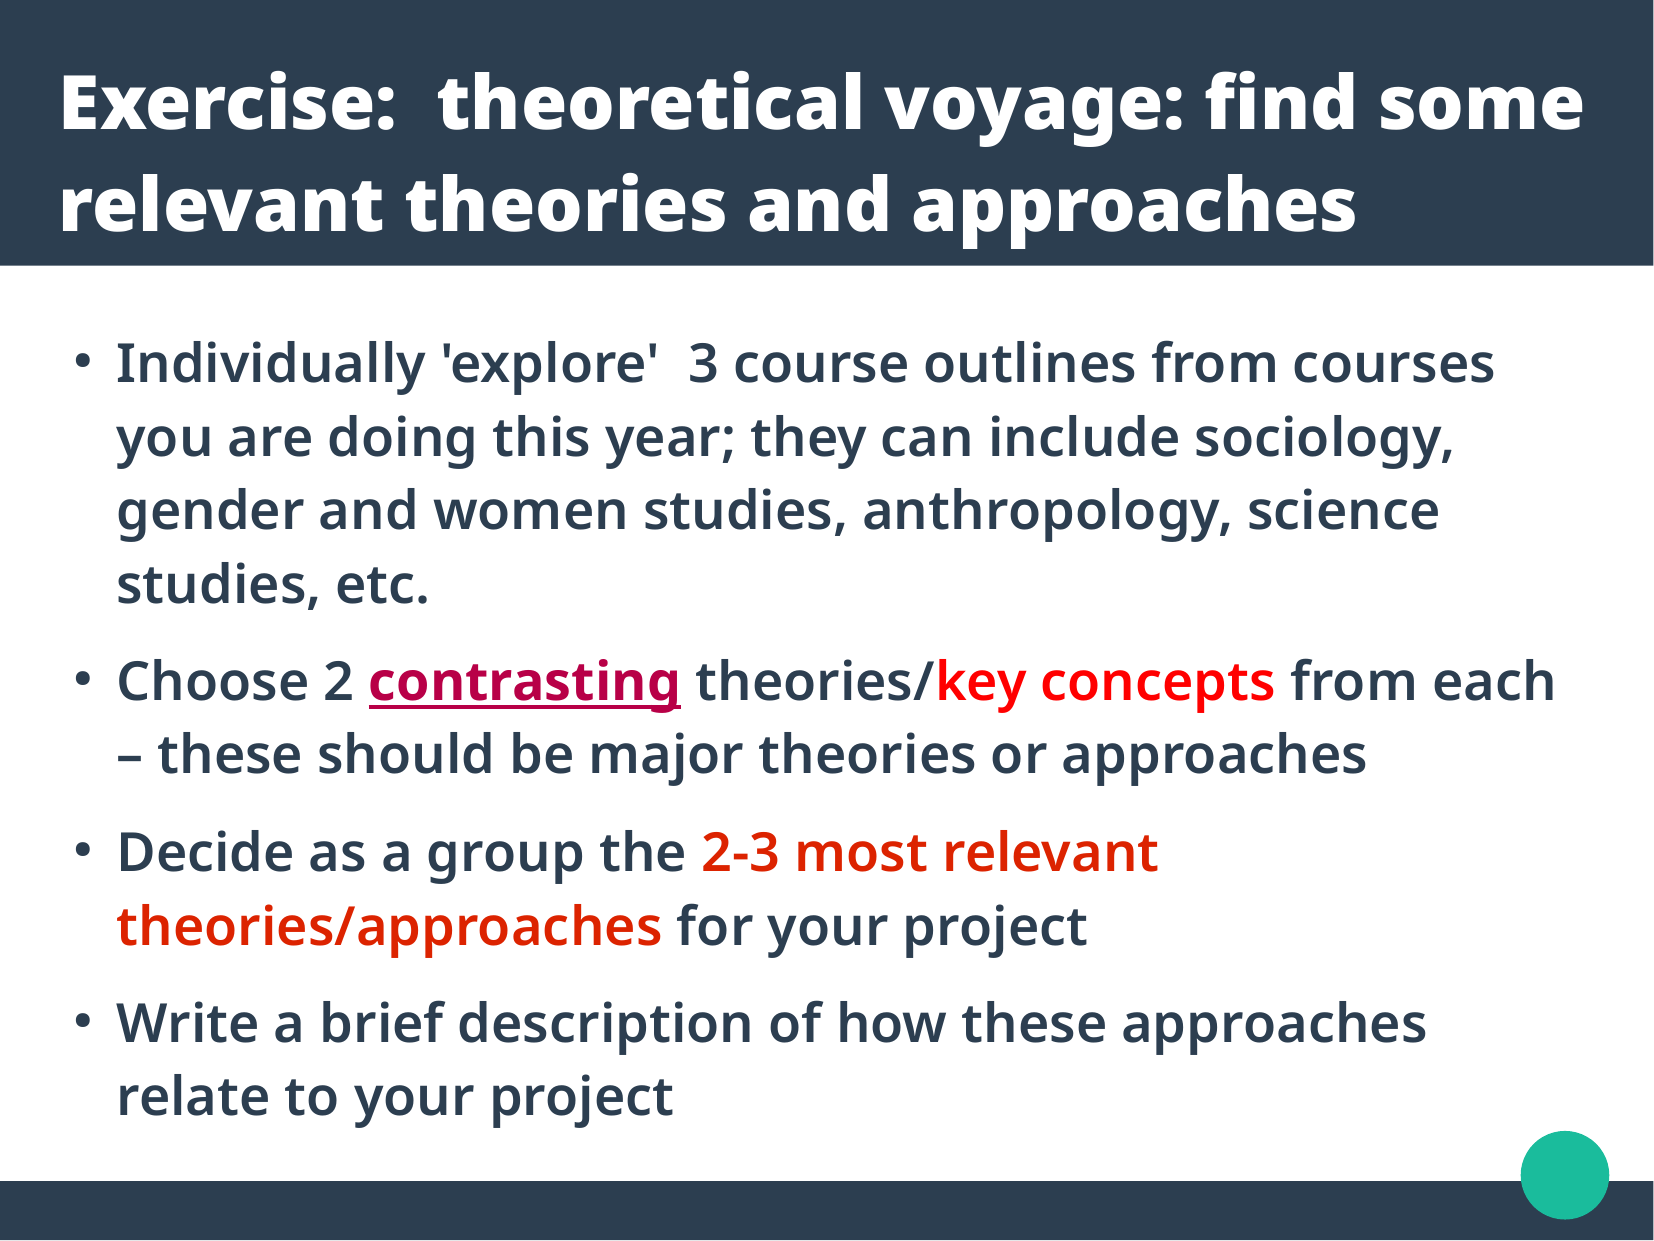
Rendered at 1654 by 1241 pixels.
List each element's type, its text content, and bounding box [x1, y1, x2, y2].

title Exercise: theoretical voyage: find some relevant theories and approaches [59, 49, 1595, 207]
list Individually 'explore' 3 course outlines from courses you are doing this year; they can include sociology, gender and women studies, anthropology, science studies, etc. Choose 2 contrasting theories/key concepts from each – these should be major theories or approaches Decide as a group the 2-3 most relevant theories/approaches for your project Write a brief description of how these approaches relate to your project [59, 324, 1595, 1152]
